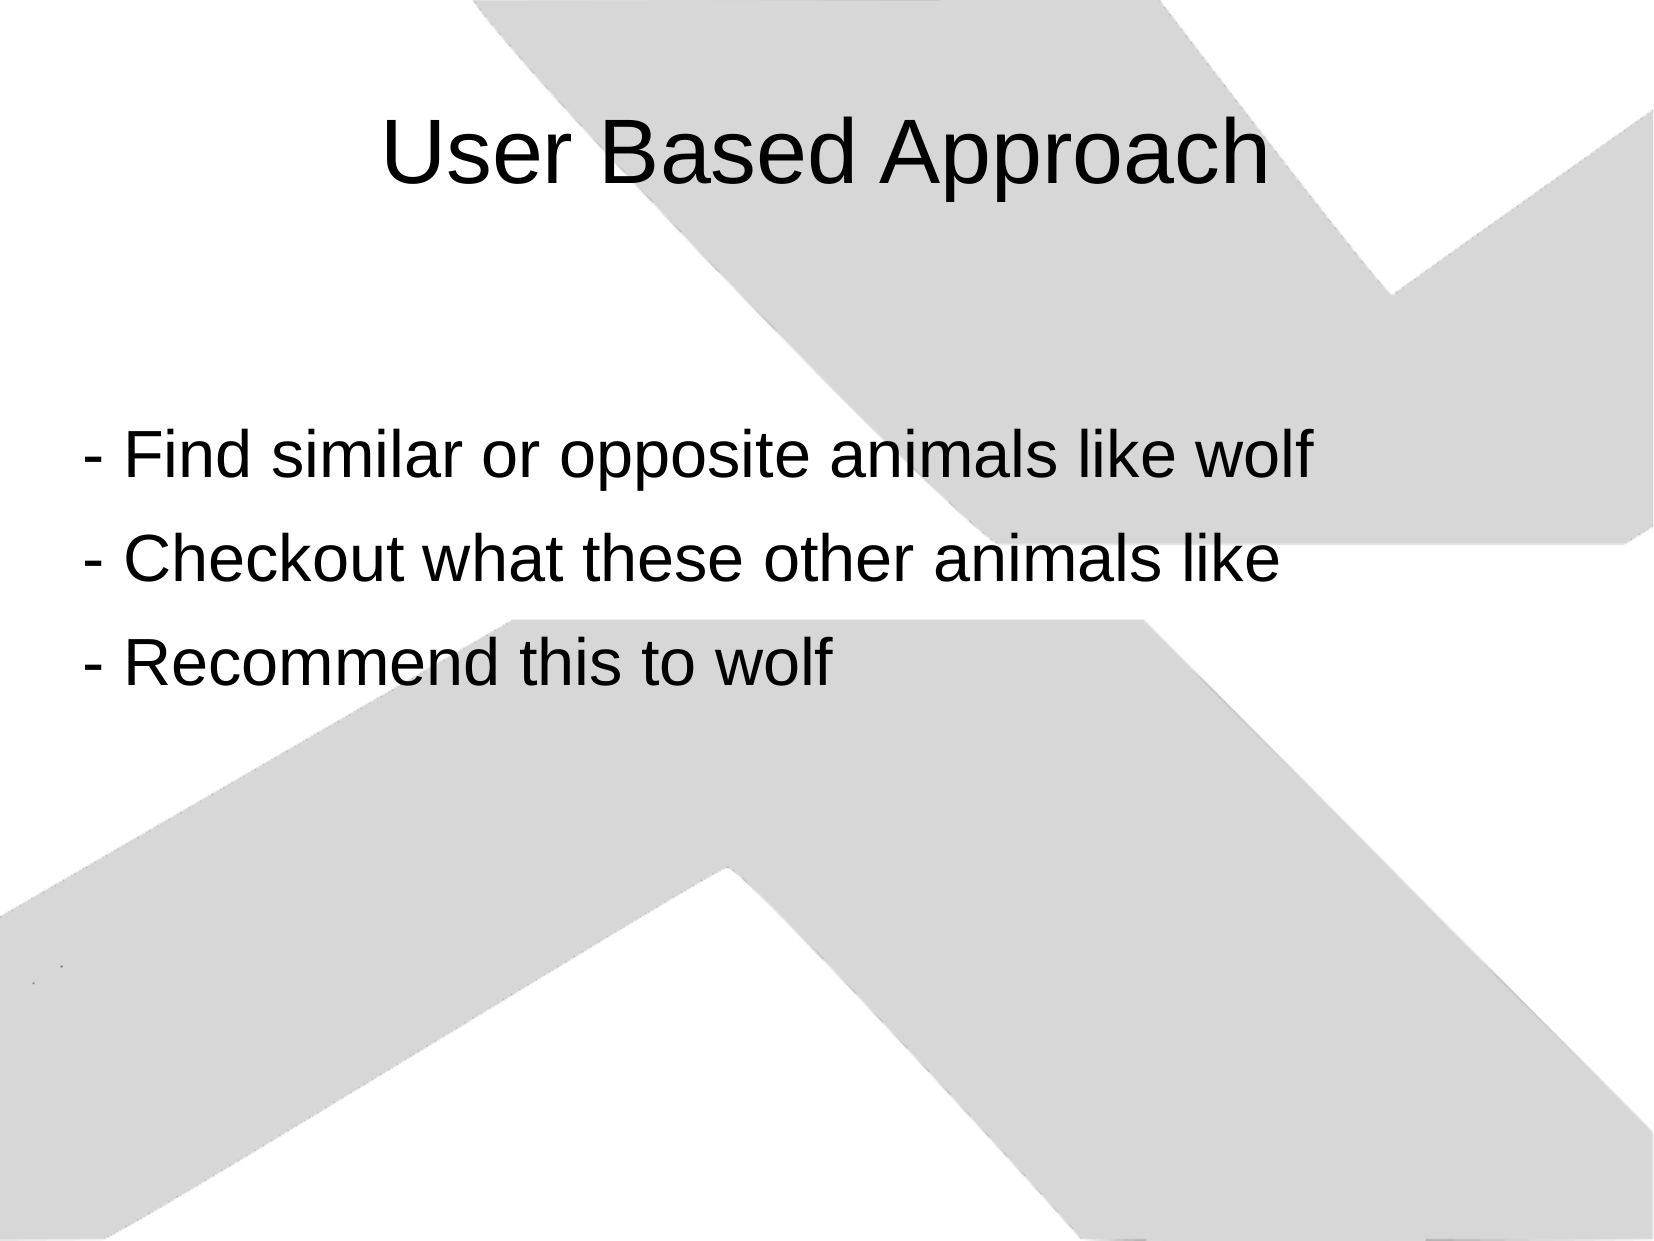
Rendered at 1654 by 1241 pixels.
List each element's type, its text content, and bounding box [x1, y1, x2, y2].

picture [0, 0, 1654, 1241]
list - Find similar or opposite animals like wolf - Checkout what these other animals like - Recommend this to wolf [82, 413, 1571, 1109]
title User Based Approach [82, 49, 1571, 257]
